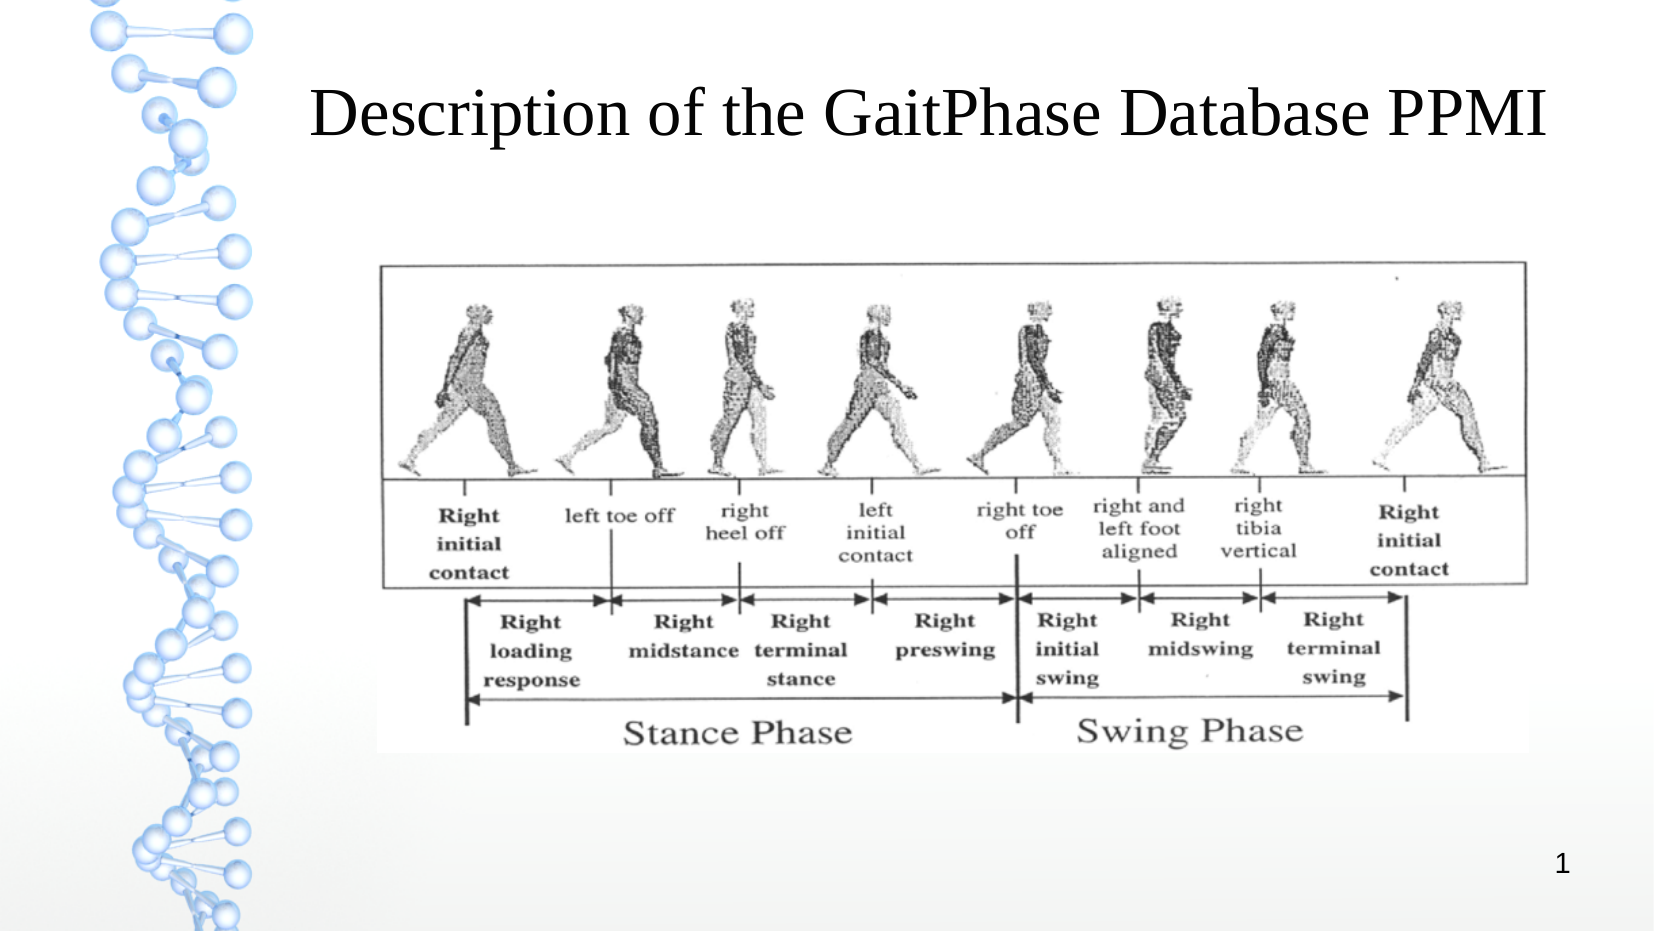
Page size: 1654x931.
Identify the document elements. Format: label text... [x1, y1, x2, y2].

title Description of the GaitPhase Database PPMI [265, 35, 1595, 189]
picture [0, 0, 1654, 931]
